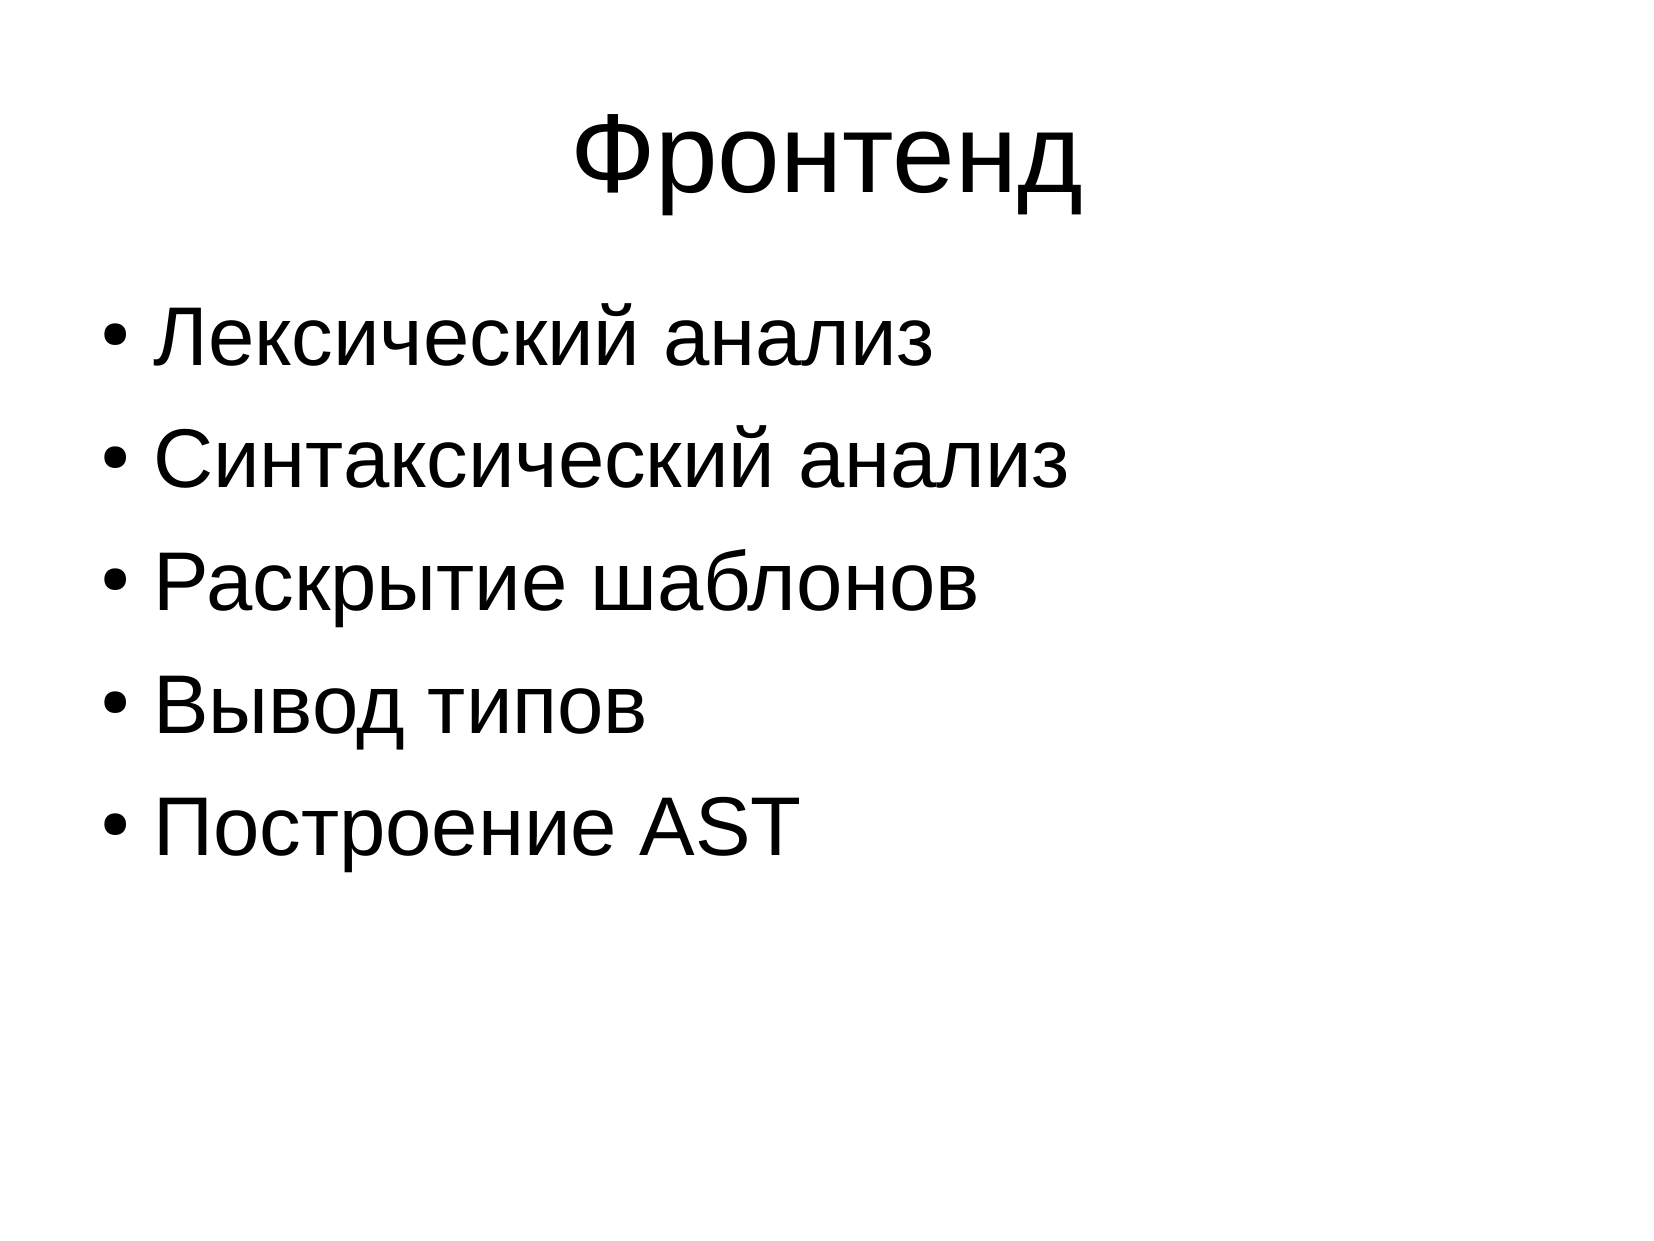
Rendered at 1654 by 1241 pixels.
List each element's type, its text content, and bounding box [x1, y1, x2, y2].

list Лексический анализ Синтаксический анализ Раскрытие шаблонов Вывод типов Построение AST [82, 290, 1636, 1171]
title Фронтенд [82, 49, 1571, 257]
